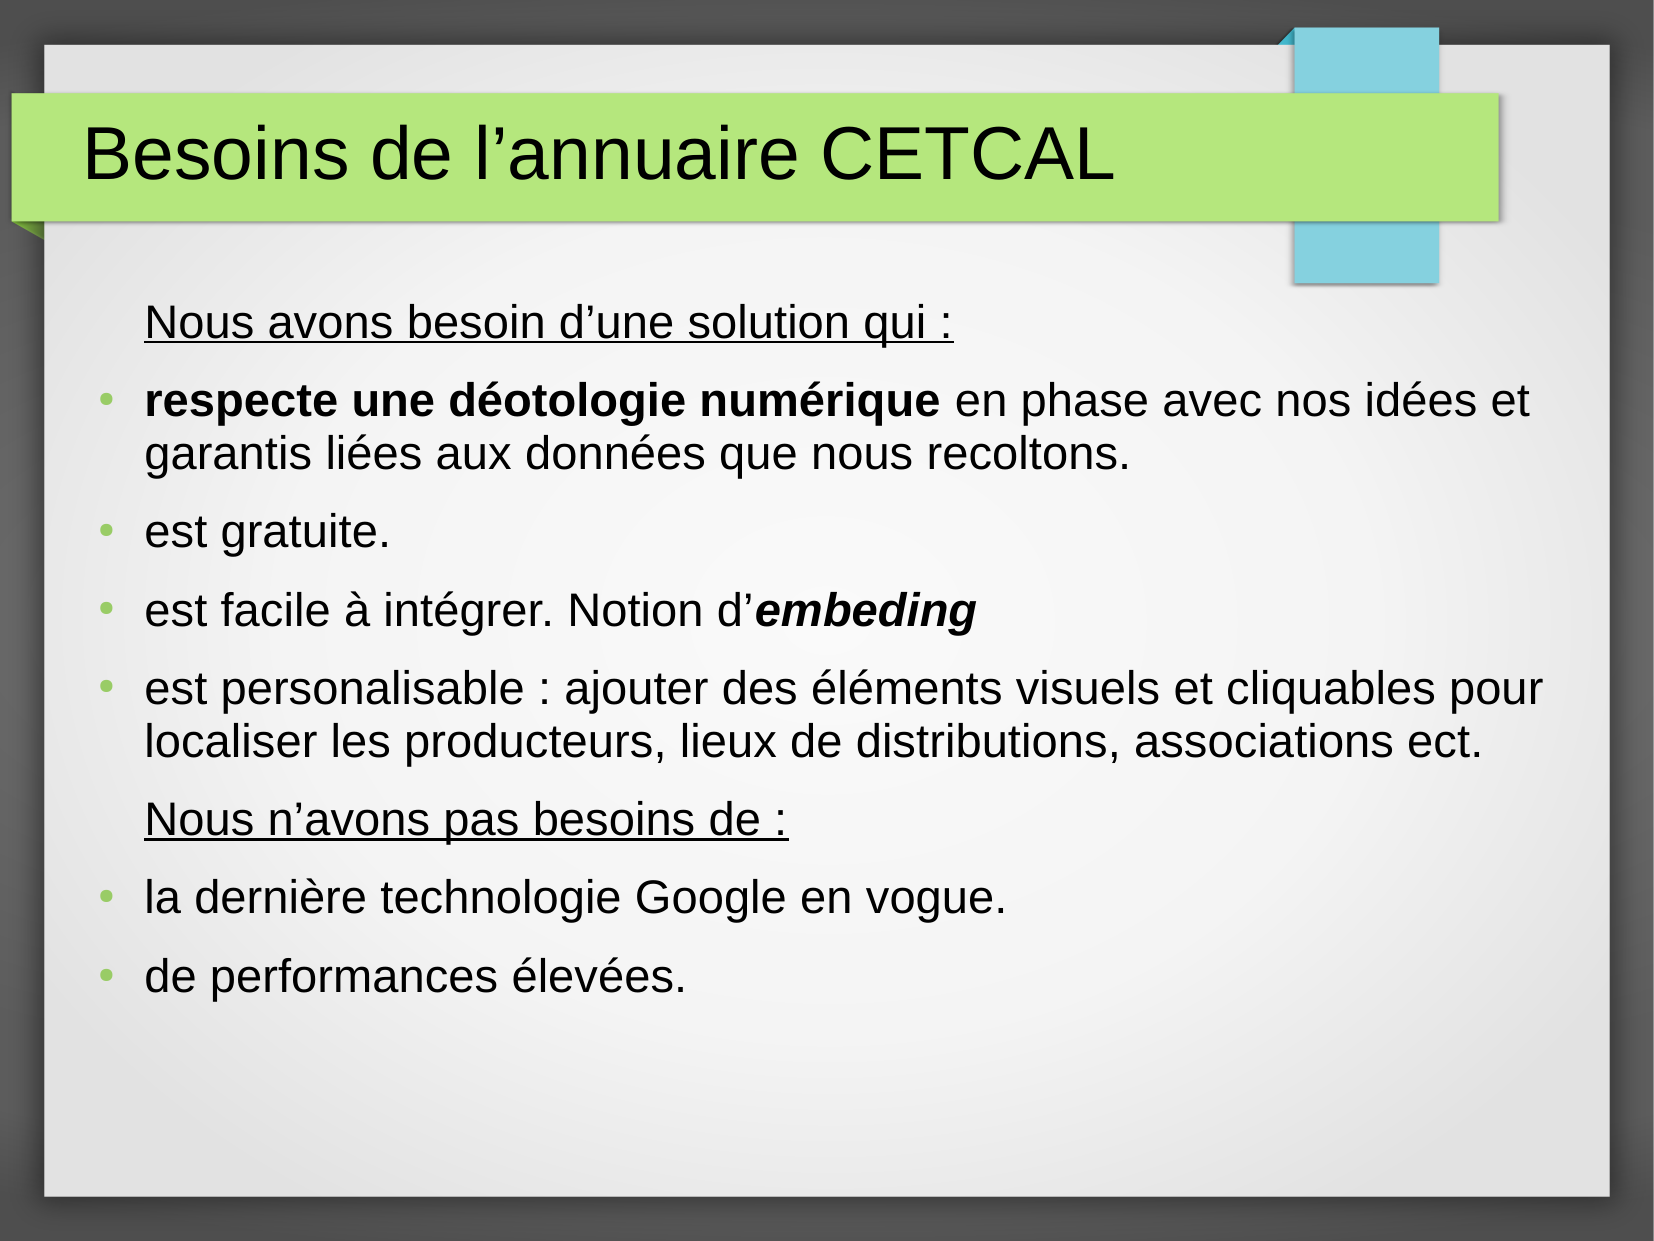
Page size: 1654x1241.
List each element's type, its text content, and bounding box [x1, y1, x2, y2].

title Besoins de l’annuaire CETCAL [82, 94, 1264, 213]
picture [0, 0, 1654, 1241]
list Nous avons besoin d’une solution qui : respecte une déotologie numérique en phase avec nos idées et garantis liées aux données que nous recoltons. est gratuite. est facile à intégrer. Notion d’embeding est personalisable : ajouter des éléments visuels et cliquables pour localiser les producteurs, lieux de distributions, associations ect. Nous n’avons pas besoins de : la dernière technologie Google en vogue. de performances élevées. [82, 295, 1571, 1015]
